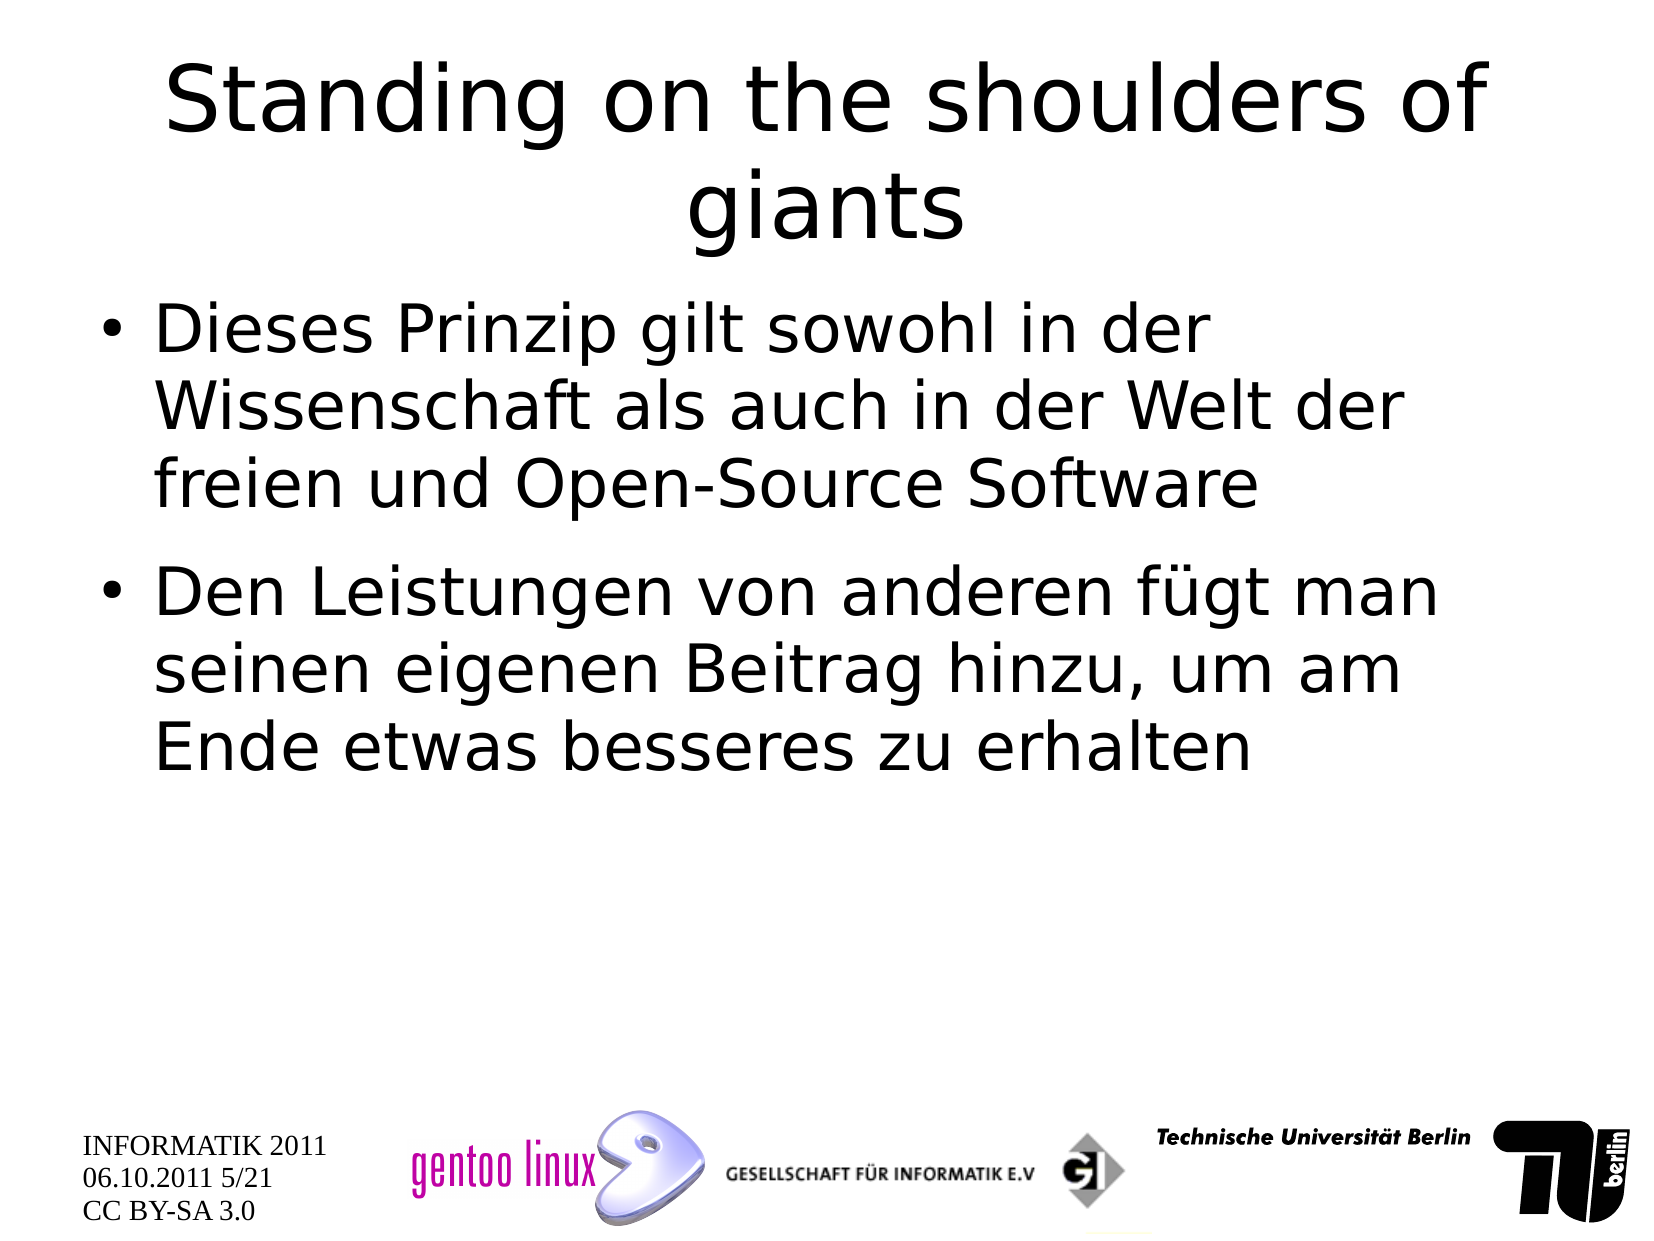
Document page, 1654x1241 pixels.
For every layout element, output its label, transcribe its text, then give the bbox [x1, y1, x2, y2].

list Dieses Prinzip gilt sowohl in der Wissenschaft als auch in der Welt der freien und Open-Source Software Den Leistungen von anderen fügt man seinen eigenen Beitrag hinzu, um am Ende etwas besseres zu erhalten [82, 290, 1571, 1109]
title Standing on the shoulders of giants [82, 45, 1571, 261]
picture [726, 1109, 1152, 1234]
picture [407, 1109, 708, 1230]
